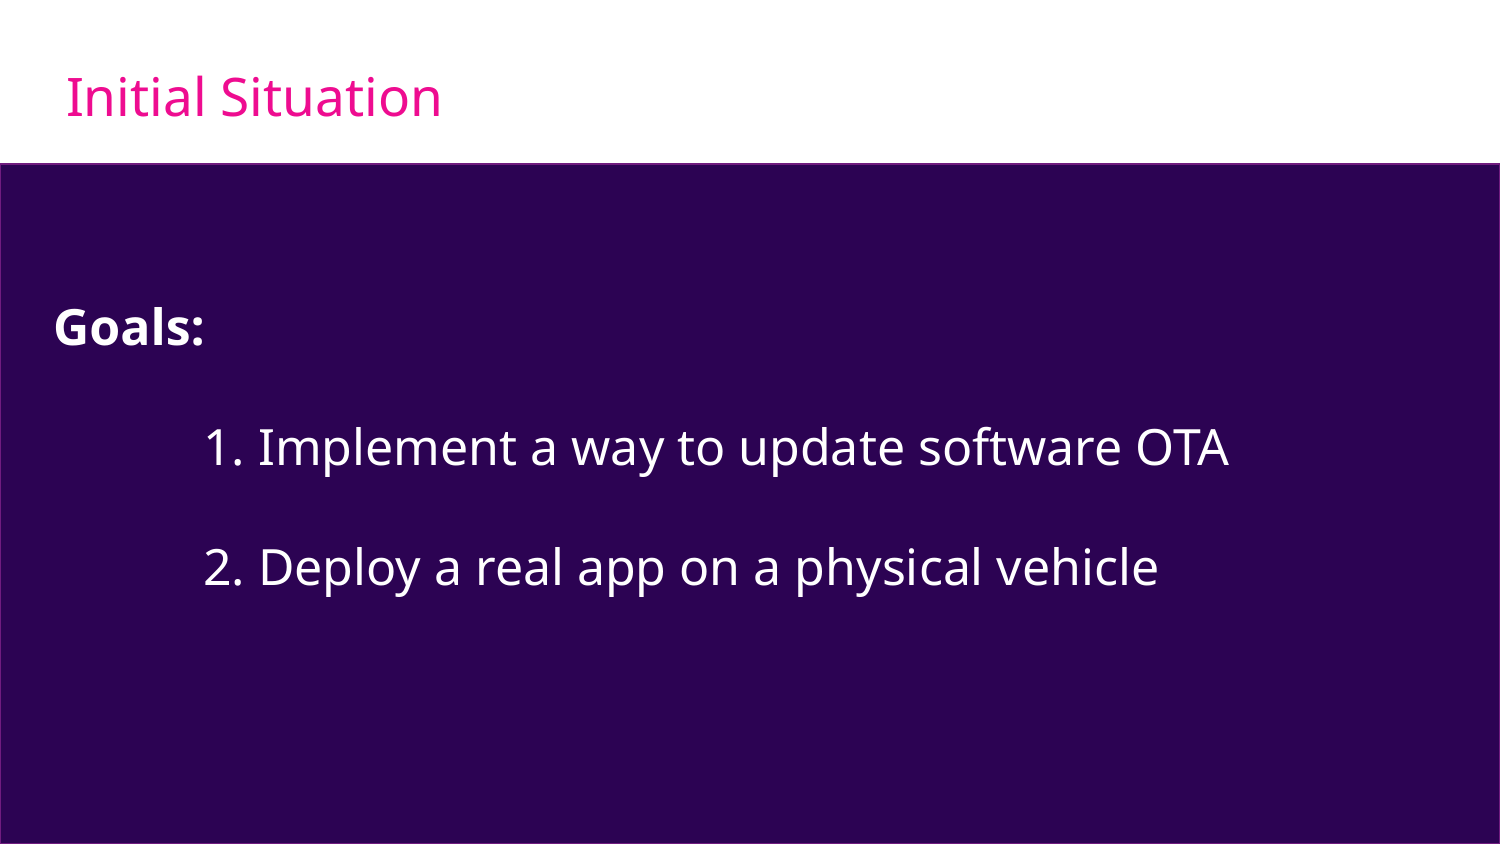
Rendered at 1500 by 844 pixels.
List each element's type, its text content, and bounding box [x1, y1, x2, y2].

title Initial Situation [51, 48, 1449, 142]
text_box [0, 164, 1500, 844]
text_box Goals: 1. Implement a way to update software OTA 2. Deploy a real app on a physical vehicle [51, 293, 1419, 596]
